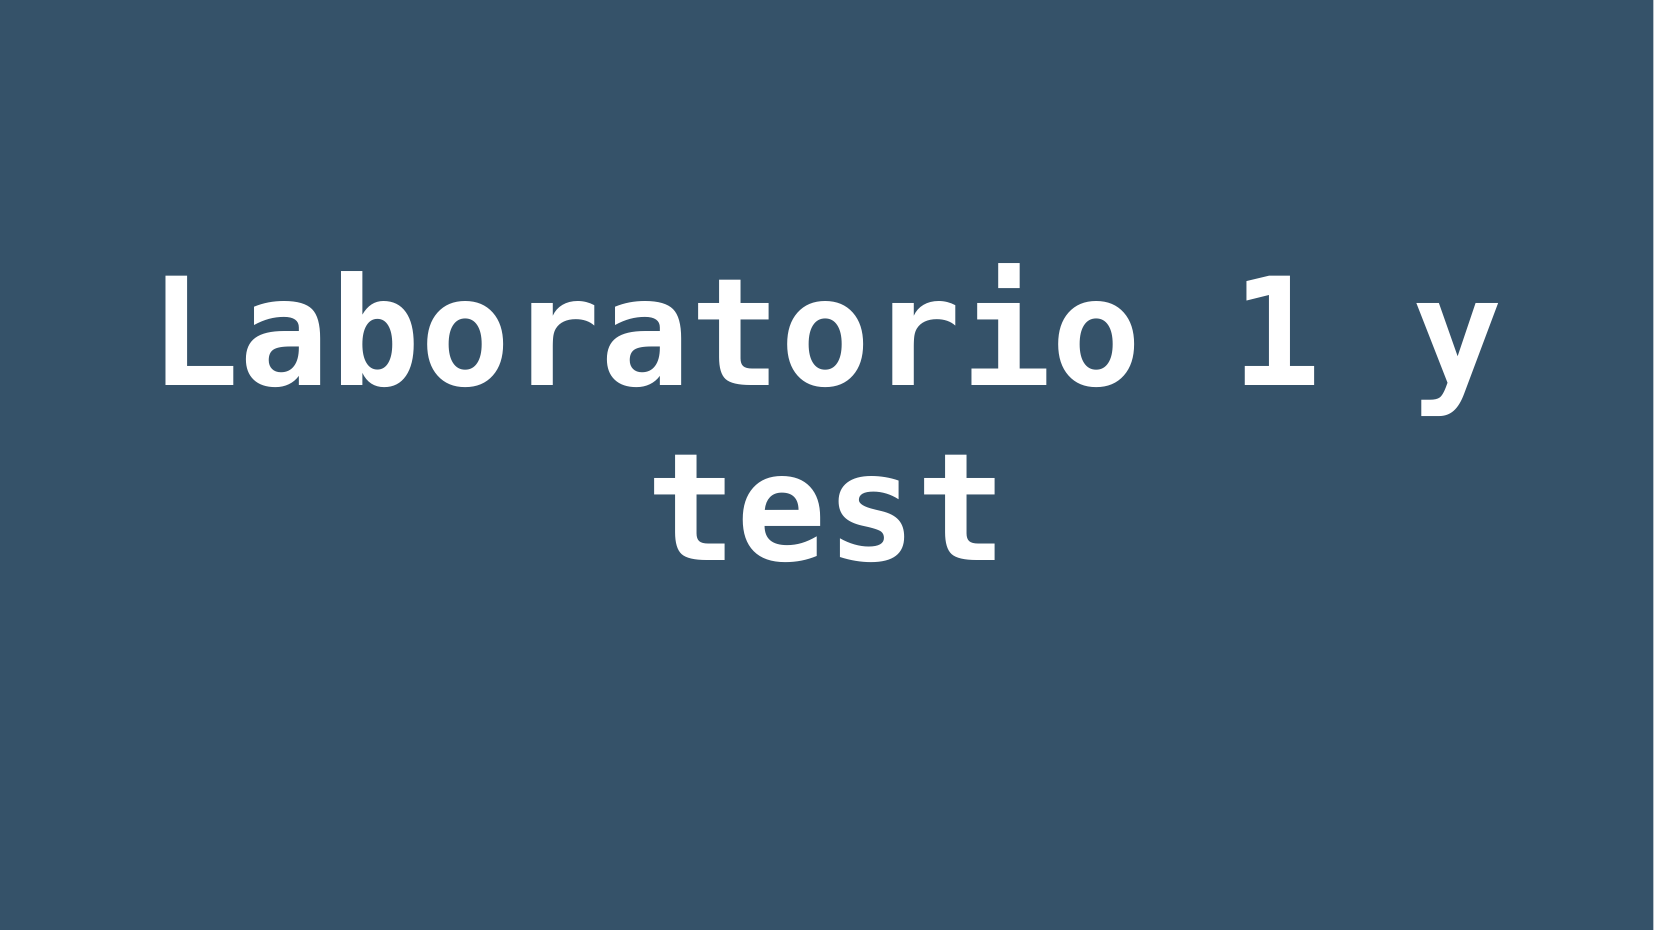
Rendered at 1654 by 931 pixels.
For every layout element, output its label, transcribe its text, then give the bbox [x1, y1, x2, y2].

subtitle Laboratorio 1 y test [82, 60, 1571, 781]
